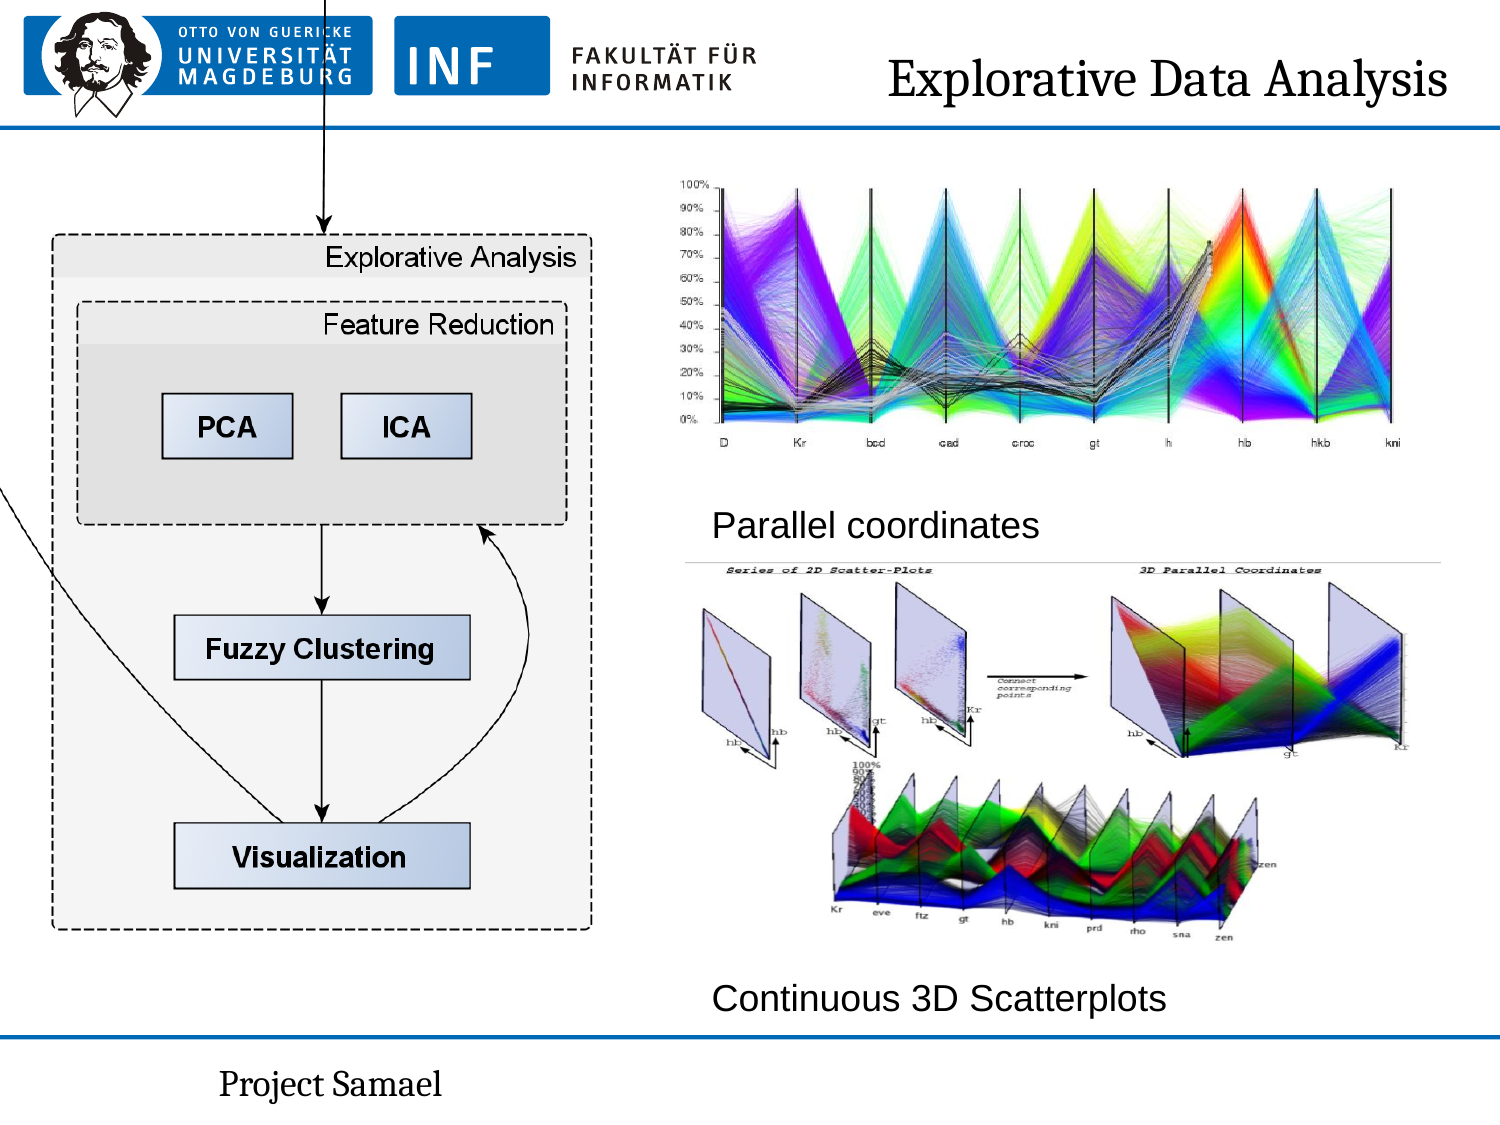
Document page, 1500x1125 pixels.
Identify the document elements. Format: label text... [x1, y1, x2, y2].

text_box Project Samael [203, 1051, 458, 1111]
text_box Explorative Data Analysis [779, 35, 1465, 116]
picture [685, 562, 1441, 945]
text_box Continuous 3D Scatterplots [696, 921, 1418, 1027]
text_box Parallel coordinates [696, 448, 1418, 554]
picture [0, 0, 644, 954]
picture [673, 153, 1418, 461]
